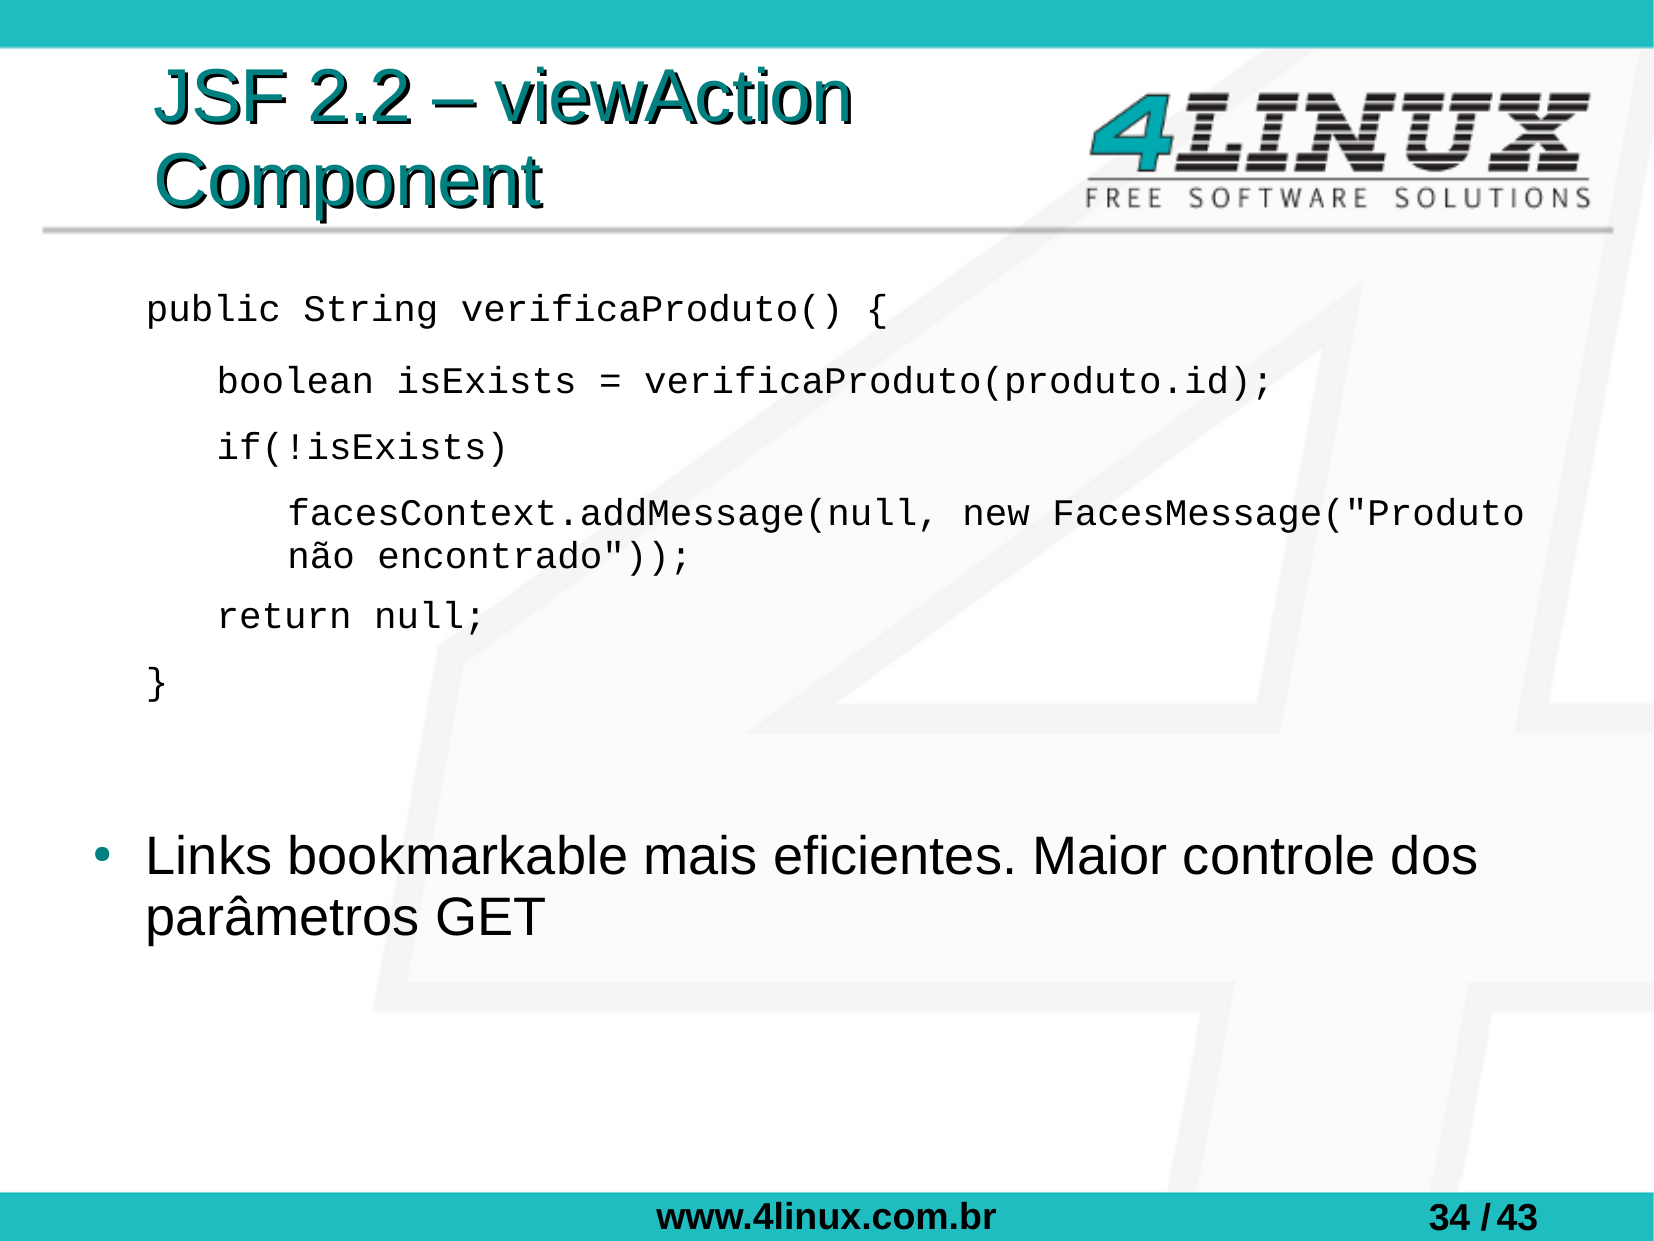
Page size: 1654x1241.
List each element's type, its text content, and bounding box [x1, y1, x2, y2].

list public String verificaProduto() { boolean isExists = verificaProduto(produto.id); if(!isExists) facesContext.addMessage(null, new FacesMessage("Produto não encontrado")); return null; } Links bookmarkable mais eficientes. Maior controle dos parâmetros GET [75, 290, 1564, 1163]
picture [0, 0, 1654, 1241]
title JSF 2.2 – viewAction Component [82, 49, 1051, 226]
